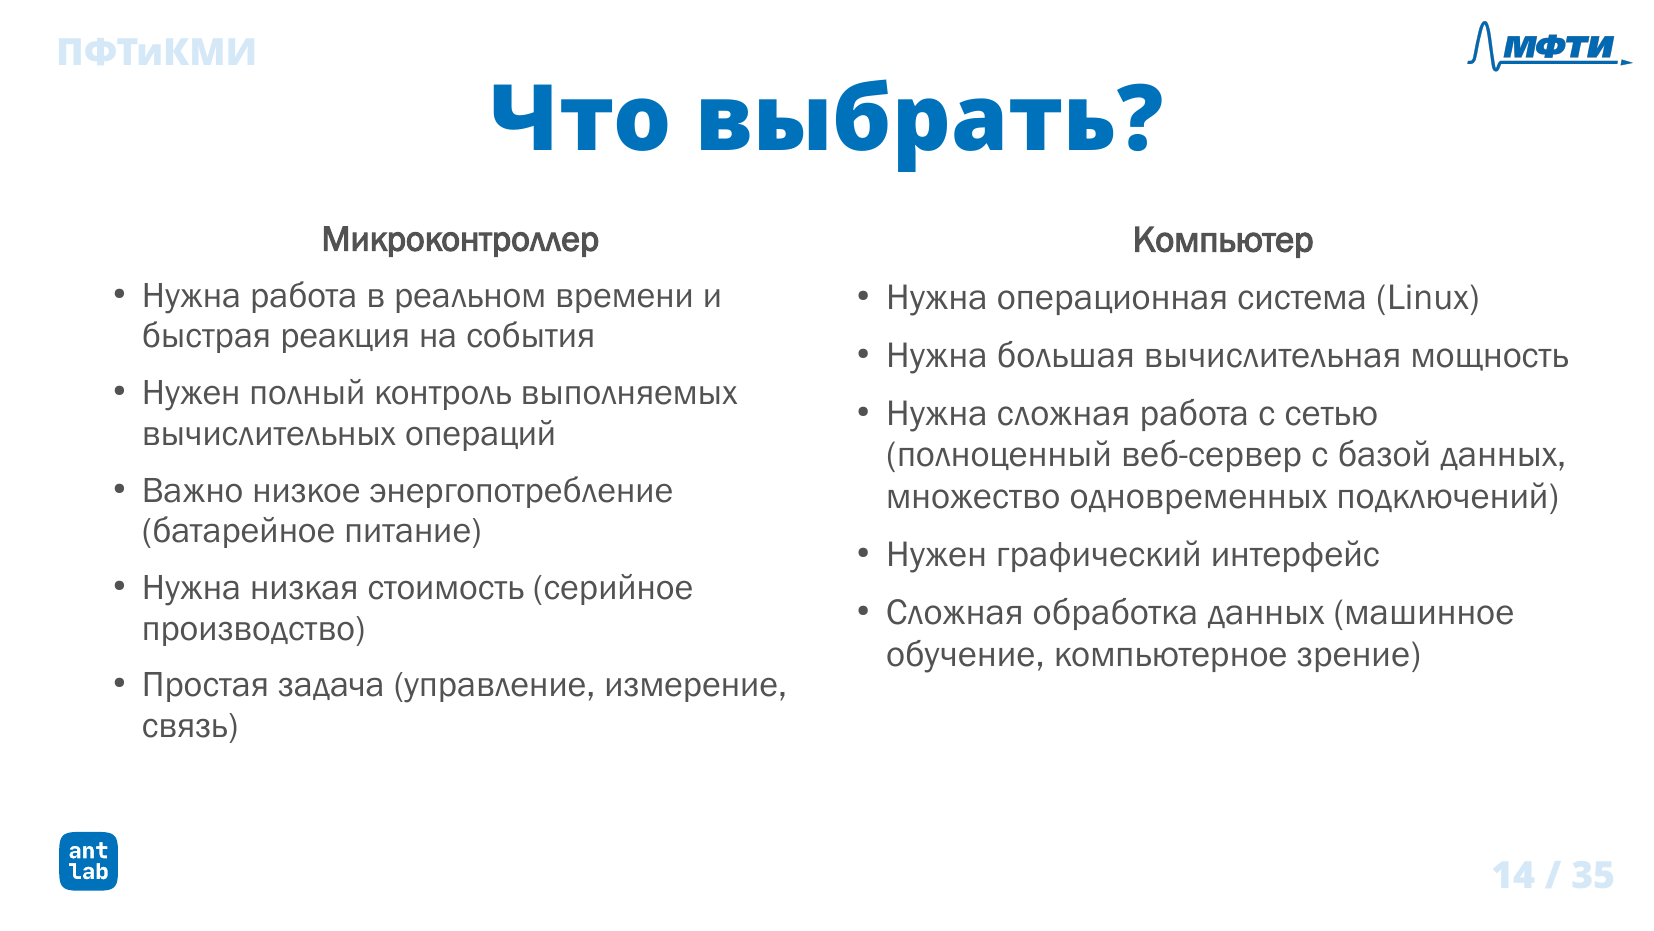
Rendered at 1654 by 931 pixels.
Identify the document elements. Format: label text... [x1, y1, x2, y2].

picture [1446, 0, 1654, 93]
list Компьютер Нужна операционная система (Linux) Нужна большая вычислительная мощность Нужна сложная работа с сетью (полноценный веб-сервер с базой данных, множество одновременных подключений) Нужен графический интерфейс Сложная обработка данных (машинное обучение, компьютерное зрение) [845, 217, 1572, 758]
title Что выбрать? [82, 37, 1571, 193]
list Микроконтроллер Нужна работа в реальном времени и быстрая реакция на события Нужен полный контроль выполняемых вычислительных операций Важно низкое энергопотребление (батарейное питание) Нужна низкая стоимость (серийное производство) Простая задача (управление, измерение, связь) [82, 217, 809, 758]
